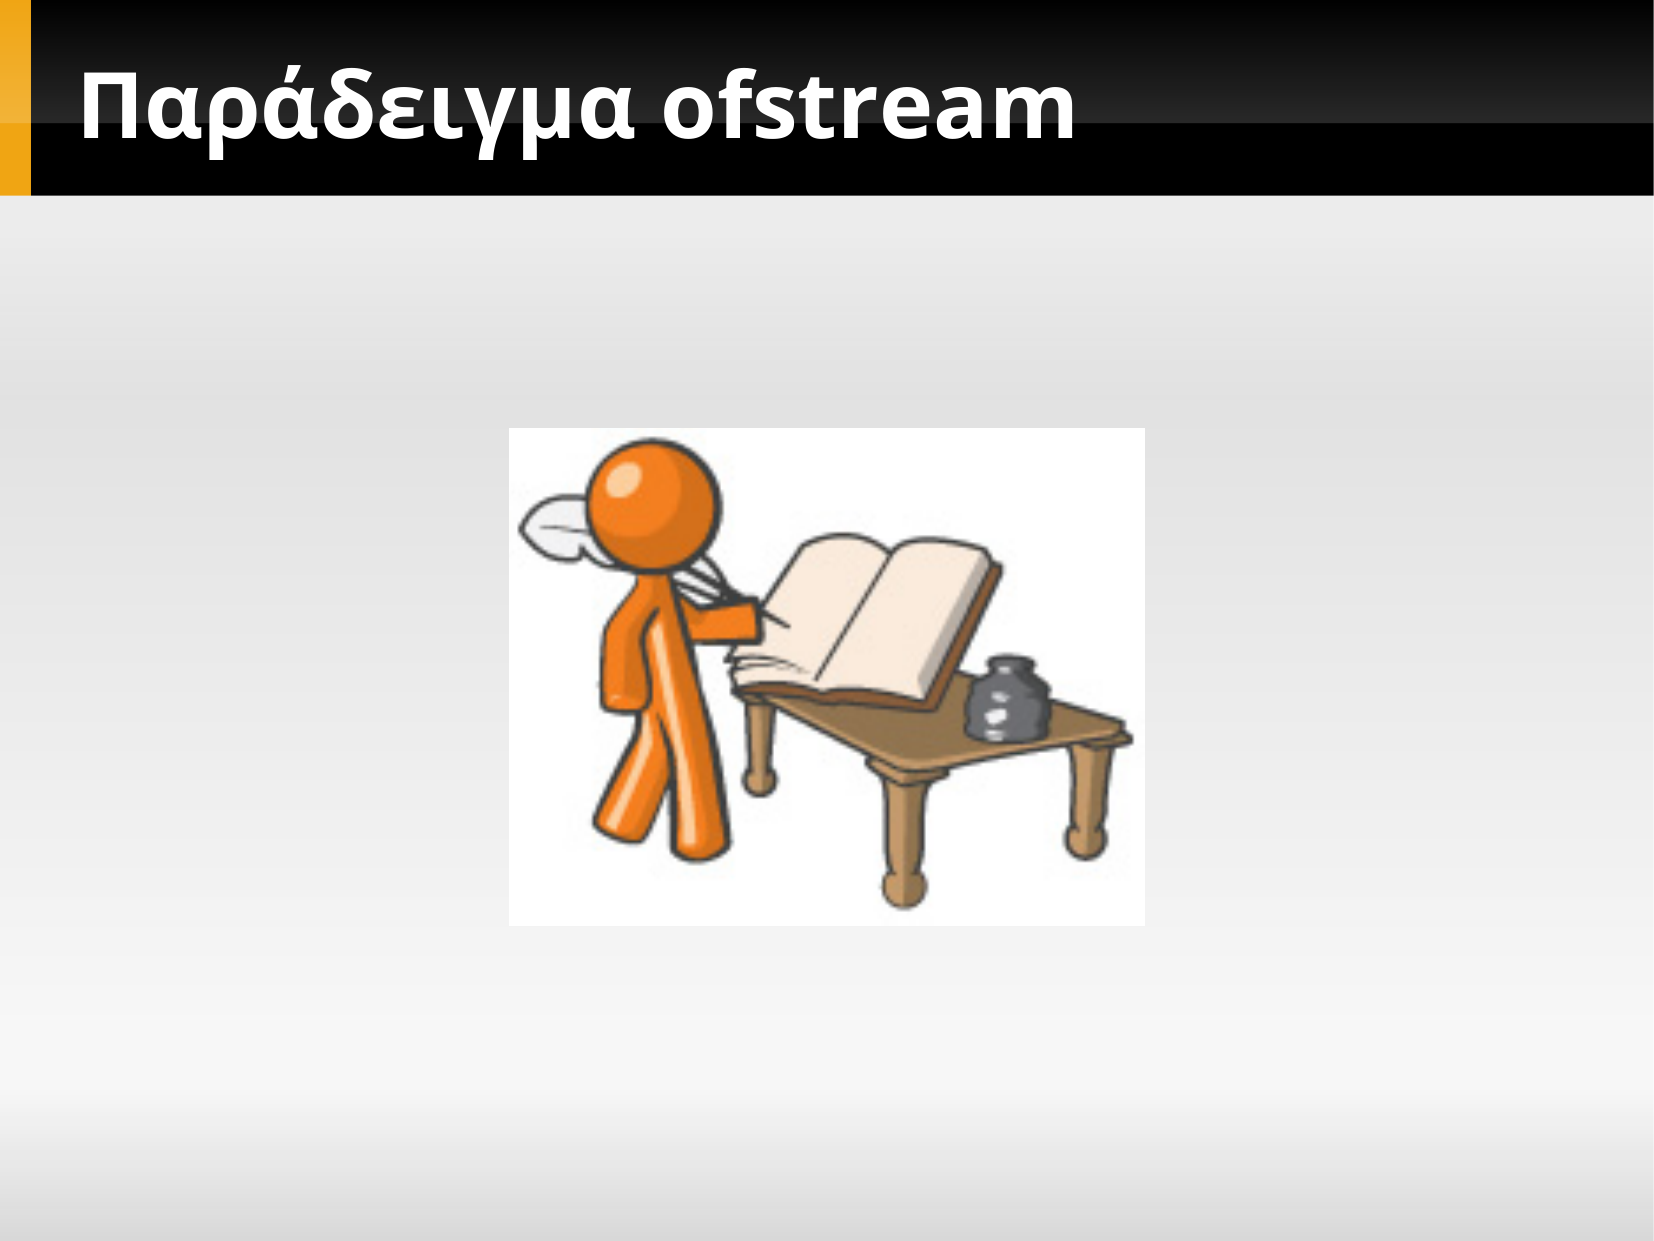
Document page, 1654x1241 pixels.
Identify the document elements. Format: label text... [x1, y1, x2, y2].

picture [0, 0, 1654, 1241]
title Παράδειγμα οfstream [76, 0, 1565, 208]
